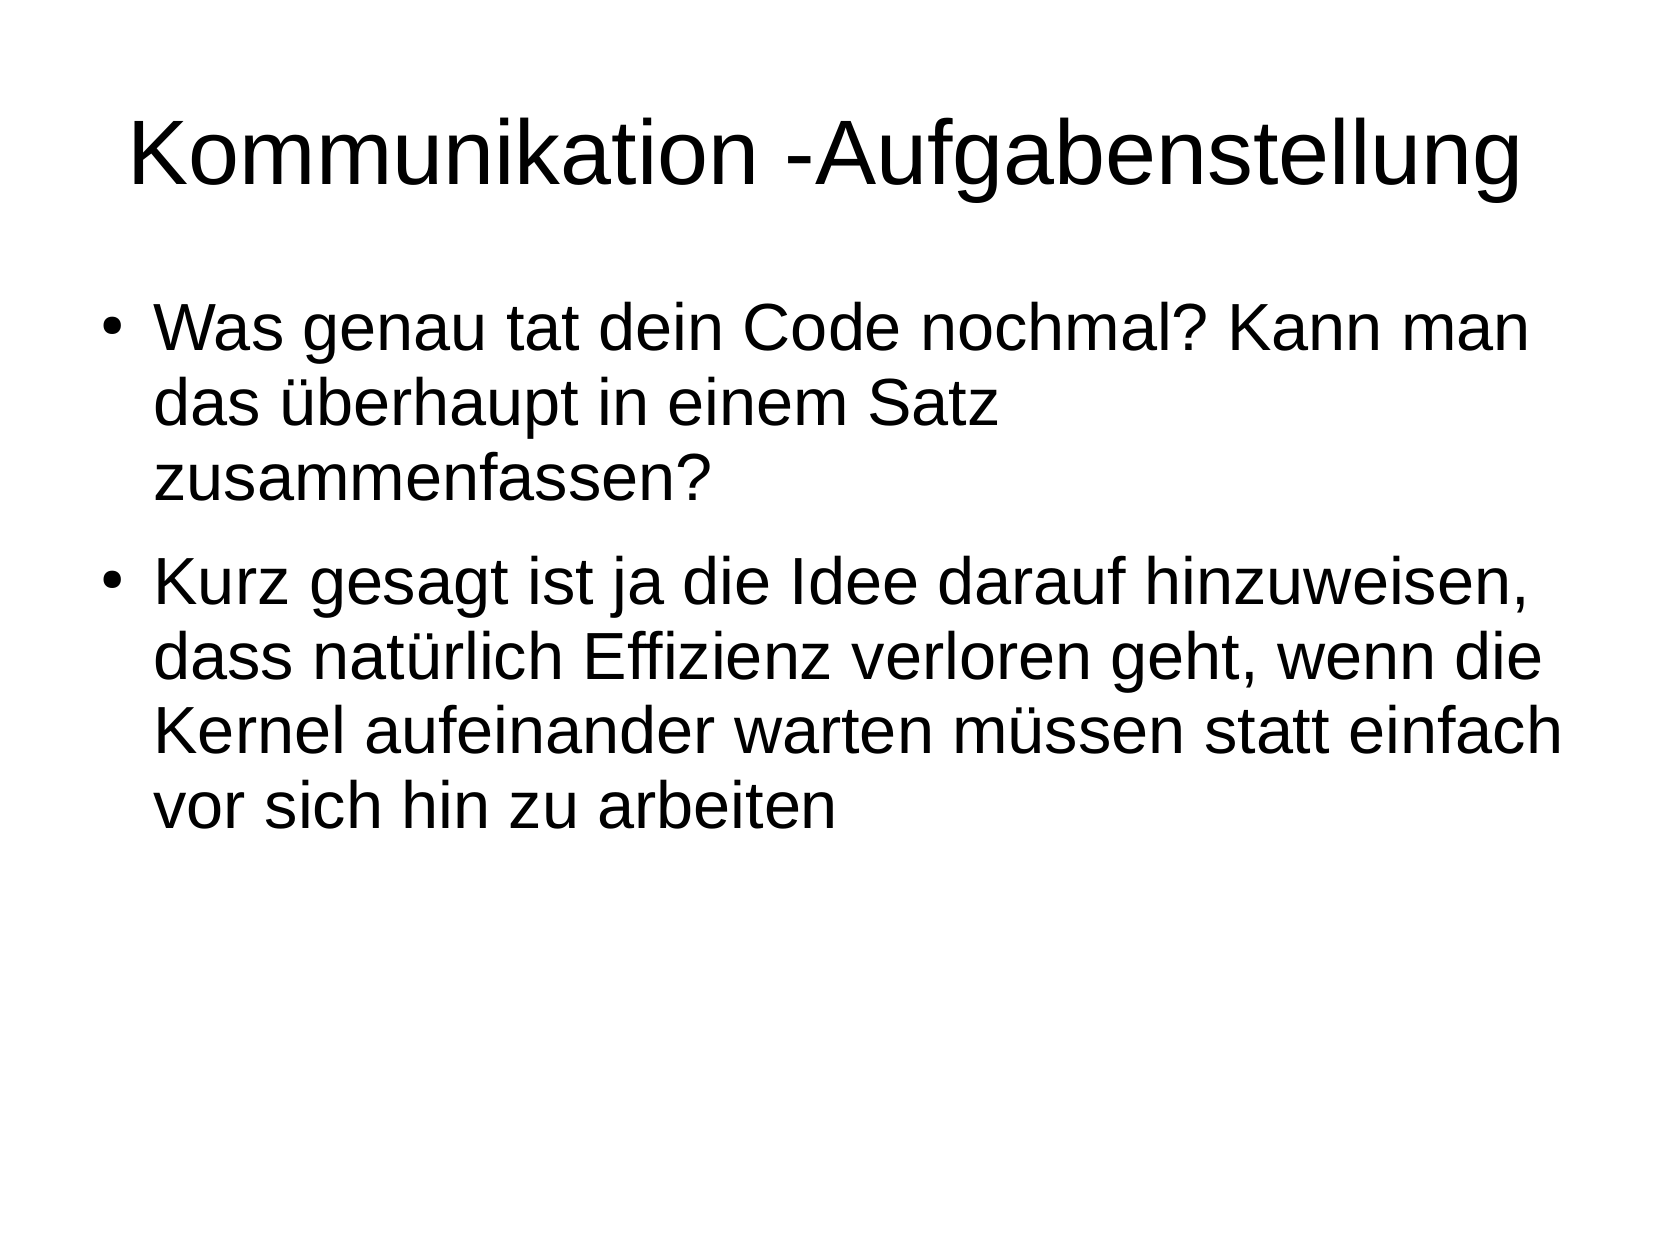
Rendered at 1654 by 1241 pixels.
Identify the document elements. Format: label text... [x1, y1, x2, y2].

list Was genau tat dein Code nochmal? Kann man das überhaupt in einem Satz zusammenfassen? Kurz gesagt ist ja die Idee darauf hinzuweisen, dass natürlich Effizienz verloren geht, wenn die Kernel aufeinander warten müssen statt einfach vor sich hin zu arbeiten [82, 290, 1571, 1109]
title Kommunikation -Aufgabenstellung [82, 49, 1571, 257]
